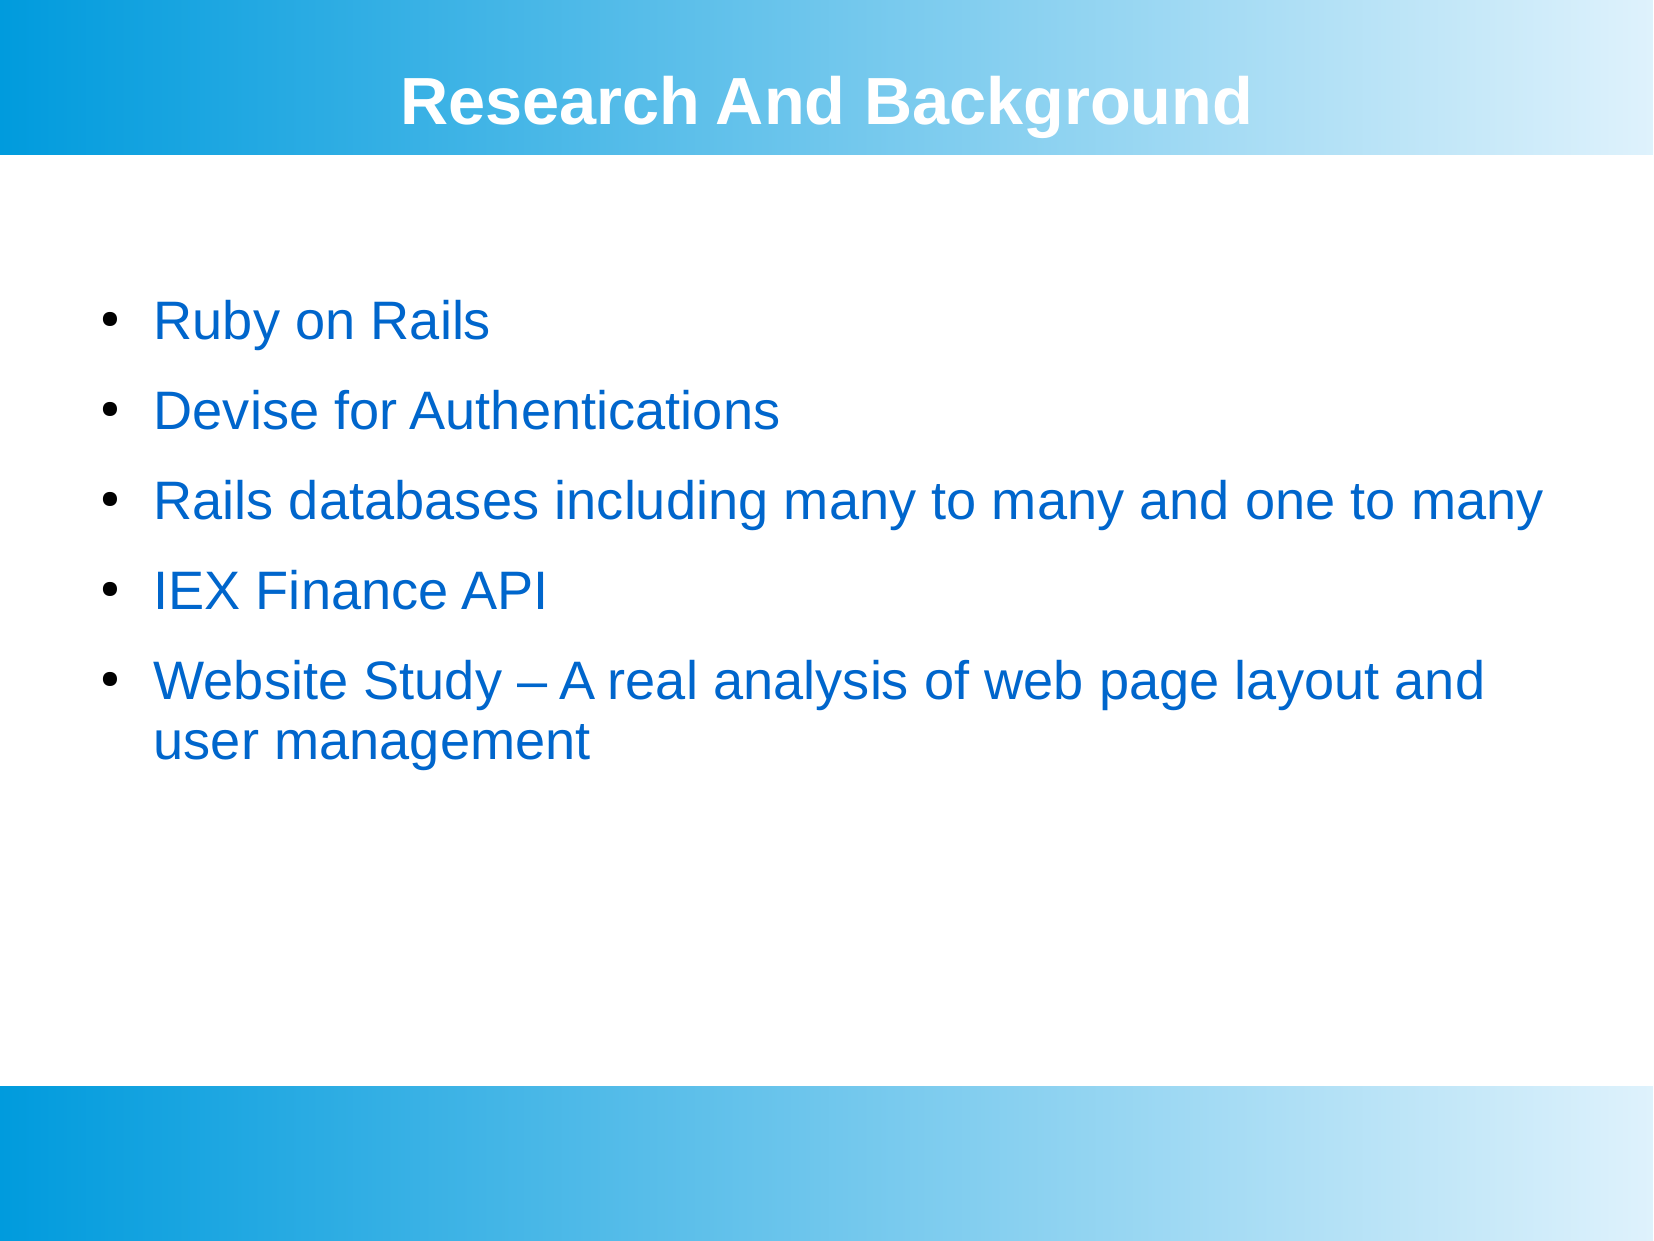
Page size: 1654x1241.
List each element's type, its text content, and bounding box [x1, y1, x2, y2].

title Research And Background [82, 49, 1571, 155]
list Ruby on Rails Devise for Authentications Rails databases including many to many and one to many IEX Finance API Website Study – A real analysis of web page layout and user management [82, 290, 1571, 1010]
